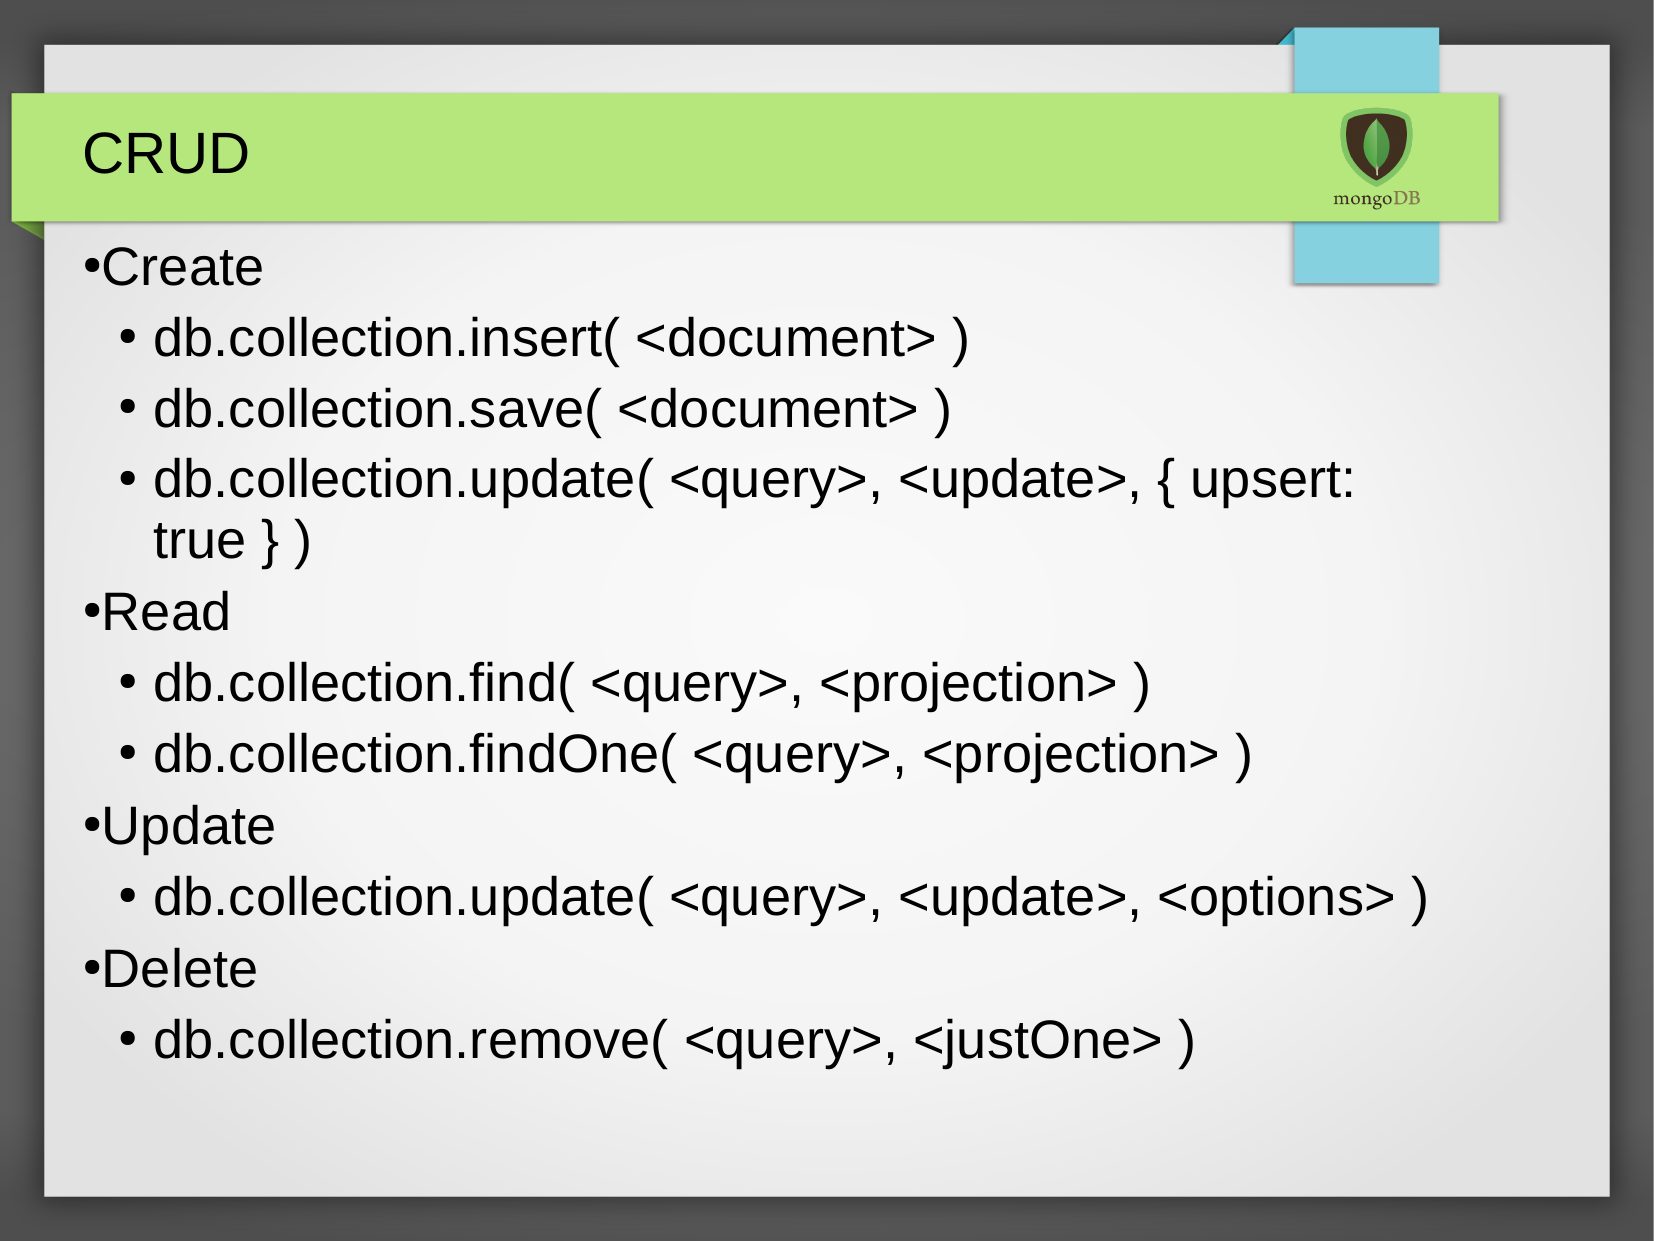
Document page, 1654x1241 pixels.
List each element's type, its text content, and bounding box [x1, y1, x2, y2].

title CRUD [82, 94, 1264, 213]
subtitle Create db.collection.insert( <document> ) db.collection.save( <document> ) db.collection.update( <query>, <update>, { upsert: true } ) Read db.collection.find( <query>, <projection> ) db.collection.findOne( <query>, <projection> ) Update db.collection.update( <query>, <update>, <options> ) Delete db.collection.remove( <query>, <justOne> ) [82, 236, 1531, 1131]
picture [0, 0, 1654, 1241]
